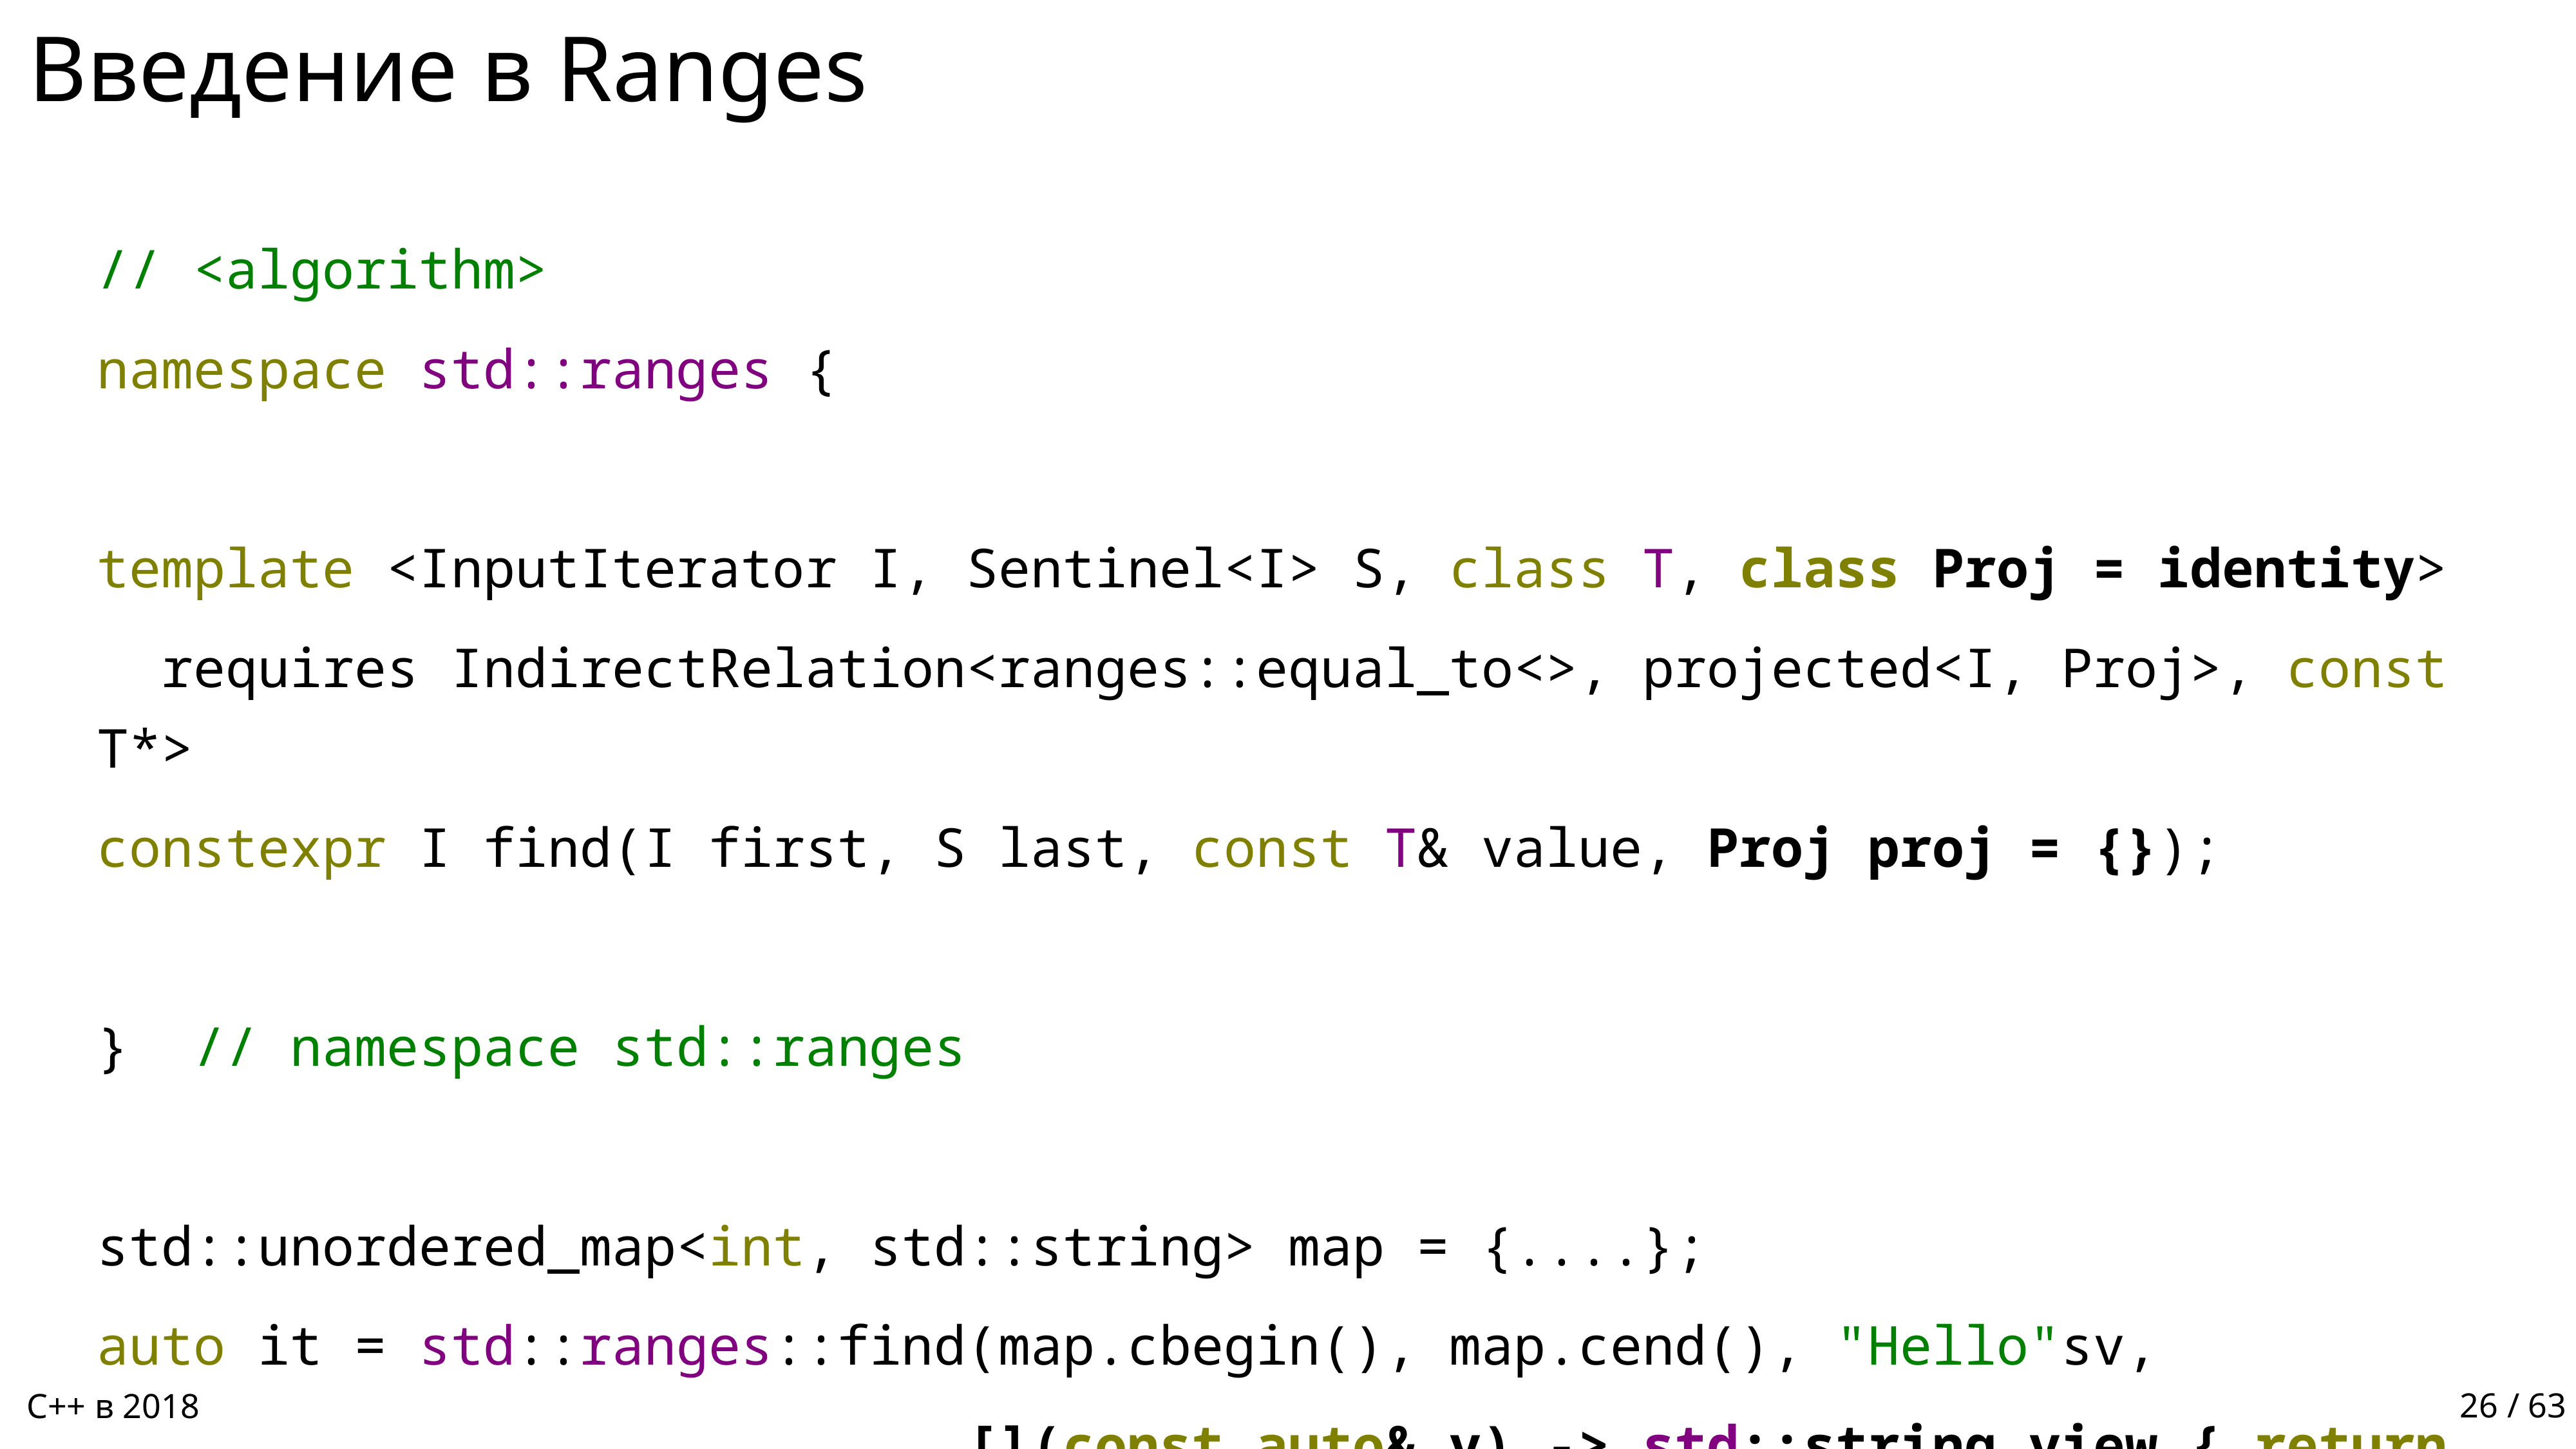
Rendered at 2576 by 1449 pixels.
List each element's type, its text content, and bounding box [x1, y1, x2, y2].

list // <algorithm> namespace std::ranges { template <InputIterator I, Sentinel<I> S, class T, class Proj = identity> requires IndirectRelation<ranges::equal_to<>, projected<I, Proj>, const T*> constexpr I find(I first, S last, const T& value, Proj proj = {}); } // namespace std::ranges std::unordered_map<int, std::string> map = {....}; auto it = std::ranges::find(map.cbegin(), map.cend(), "Hello"sv, [](const auto& v) -> std::string_view { return v.second; }); [87, 214, 2551, 1382]
title Введение в Ranges [19, 19, 2551, 155]
list C++ в 2018 [17, 1376, 1114, 1431]
list <number> / 63 [1479, 1376, 2576, 1431]
